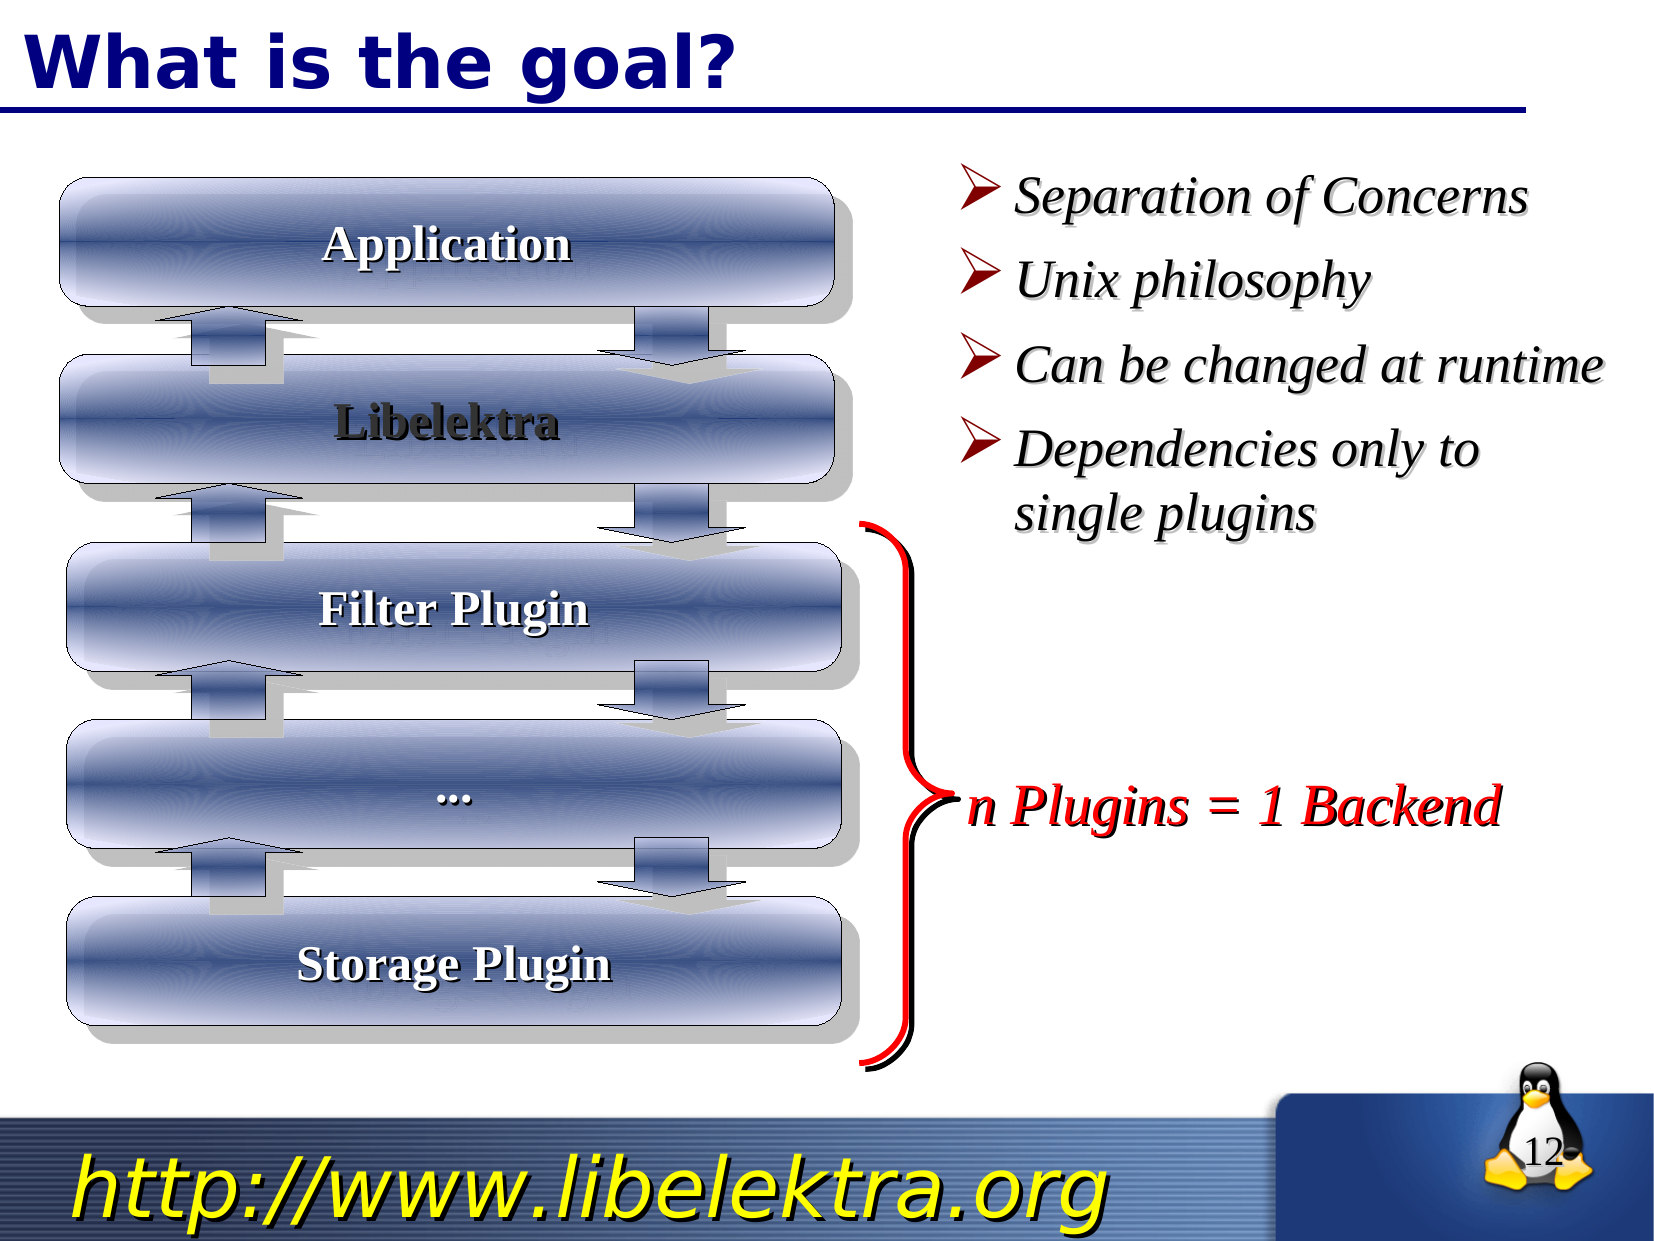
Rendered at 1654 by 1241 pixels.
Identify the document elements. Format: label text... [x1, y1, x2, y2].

text_box <Nummer> [1370, 1122, 1565, 1178]
text_box [597, 306, 746, 366]
text_box [597, 837, 746, 897]
text_box Storage Plugin [66, 896, 842, 1026]
text_box [597, 660, 746, 720]
text_box What is the goal? [22, 14, 1611, 111]
text_box [155, 483, 303, 543]
text_box Application [59, 177, 835, 307]
text_box [597, 483, 746, 543]
picture [0, 1061, 1654, 1241]
text_box [155, 837, 303, 897]
text_box Libelektra [59, 354, 835, 484]
text_box Filter Plugin [66, 542, 842, 672]
list Separation of Concerns Unix philosophy Can be changed at runtime Dependencies only to single plugins [940, 153, 1636, 950]
text_box ... [66, 719, 842, 849]
text_box [155, 660, 303, 720]
text_box [155, 306, 303, 366]
picture [872, 1061, 883, 1065]
